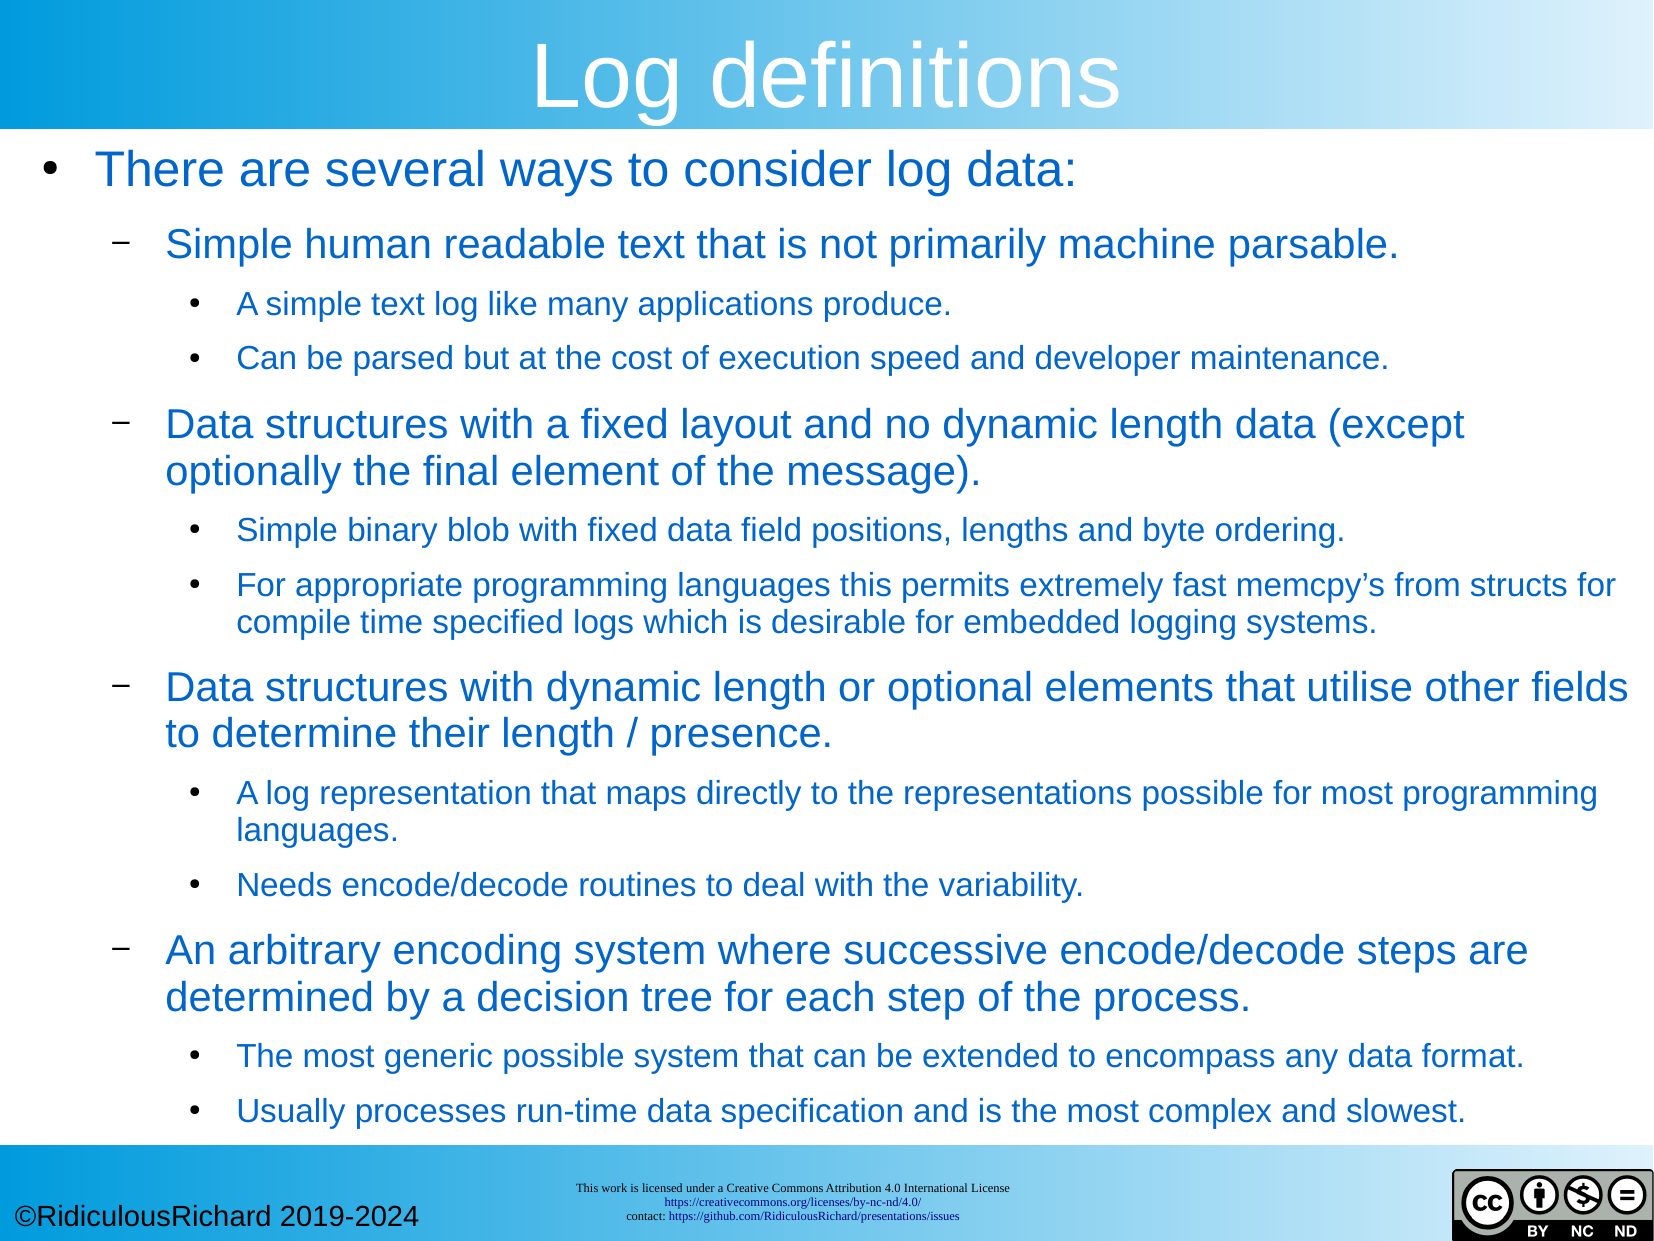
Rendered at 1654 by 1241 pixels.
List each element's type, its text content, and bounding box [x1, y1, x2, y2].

picture [1452, 1169, 1654, 1241]
picture [138, 1146, 142, 1241]
title Log definitions [82, 23, 1571, 129]
list There are several ways to consider log data: Simple human readable text that is not primarily machine parsable. A simple text log like many applications produce. Can be parsed but at the cost of execution speed and developer maintenance. Data structures with a fixed layout and no dynamic length data (except optionally the final element of the message). Simple binary blob with fixed data field positions, lengths and byte ordering. For appropriate programming languages this permits extremely fast memcpy’s from structs for compile time specified logs which is desirable for embedded logging systems. Data structures with dynamic length or optional elements that utilise other fields to determine their length / presence. A log representation that maps directly to the representations possible for most programming languages. Needs encode/decode routines to deal with the variability. An arbitrary encoding system where successive encode/decode steps are determined by a decision tree for each step of the process. The most generic possible system that can be extended to encompass any data format. Usually processes run-time data specification and is the most complex and slowest. [23, 141, 1630, 1146]
